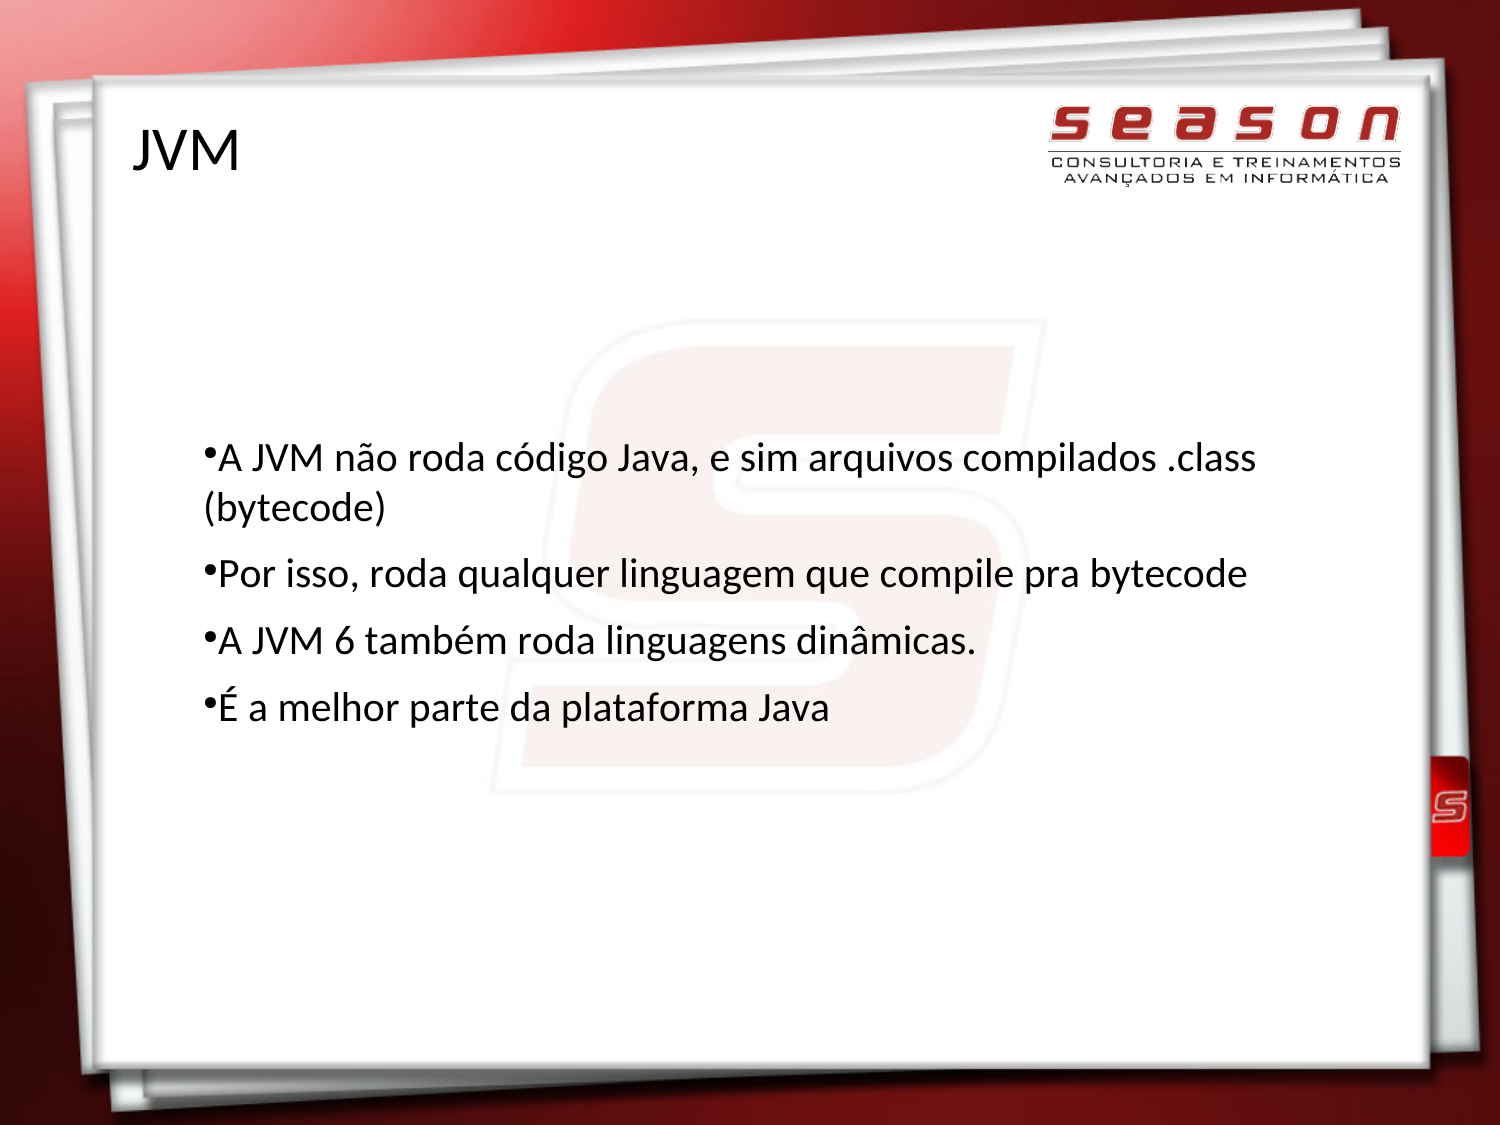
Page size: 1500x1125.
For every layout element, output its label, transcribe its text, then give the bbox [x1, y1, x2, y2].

title JVM [118, 33, 1394, 257]
text_box A JVM não roda código Java, e sim arquivos compilados .class (bytecode) Por isso, roda qualquer linguagem que compile pra bytecode A JVM 6 também roda linguagens dinâmicas. É a melhor parte da plataforma Java [203, 311, 1323, 848]
picture [0, 0, 1500, 1125]
